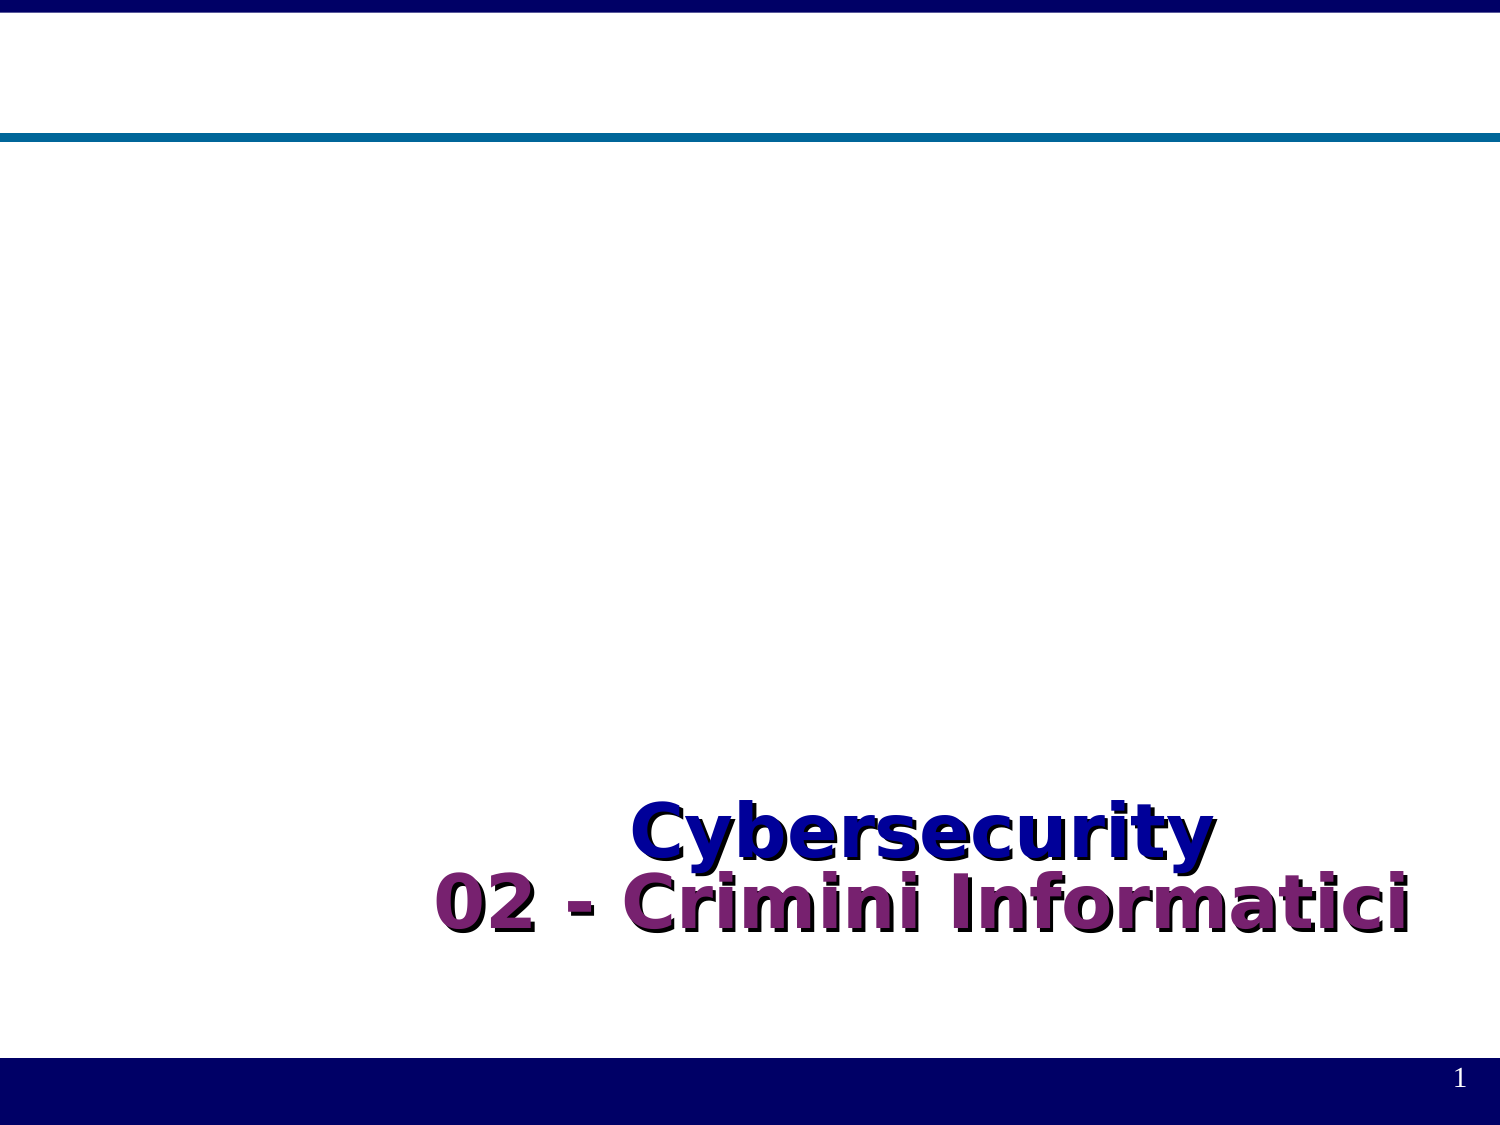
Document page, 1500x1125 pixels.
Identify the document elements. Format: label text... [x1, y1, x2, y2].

text_box Cybersecurity 02 - Crimini Informatici [360, 792, 1486, 1070]
